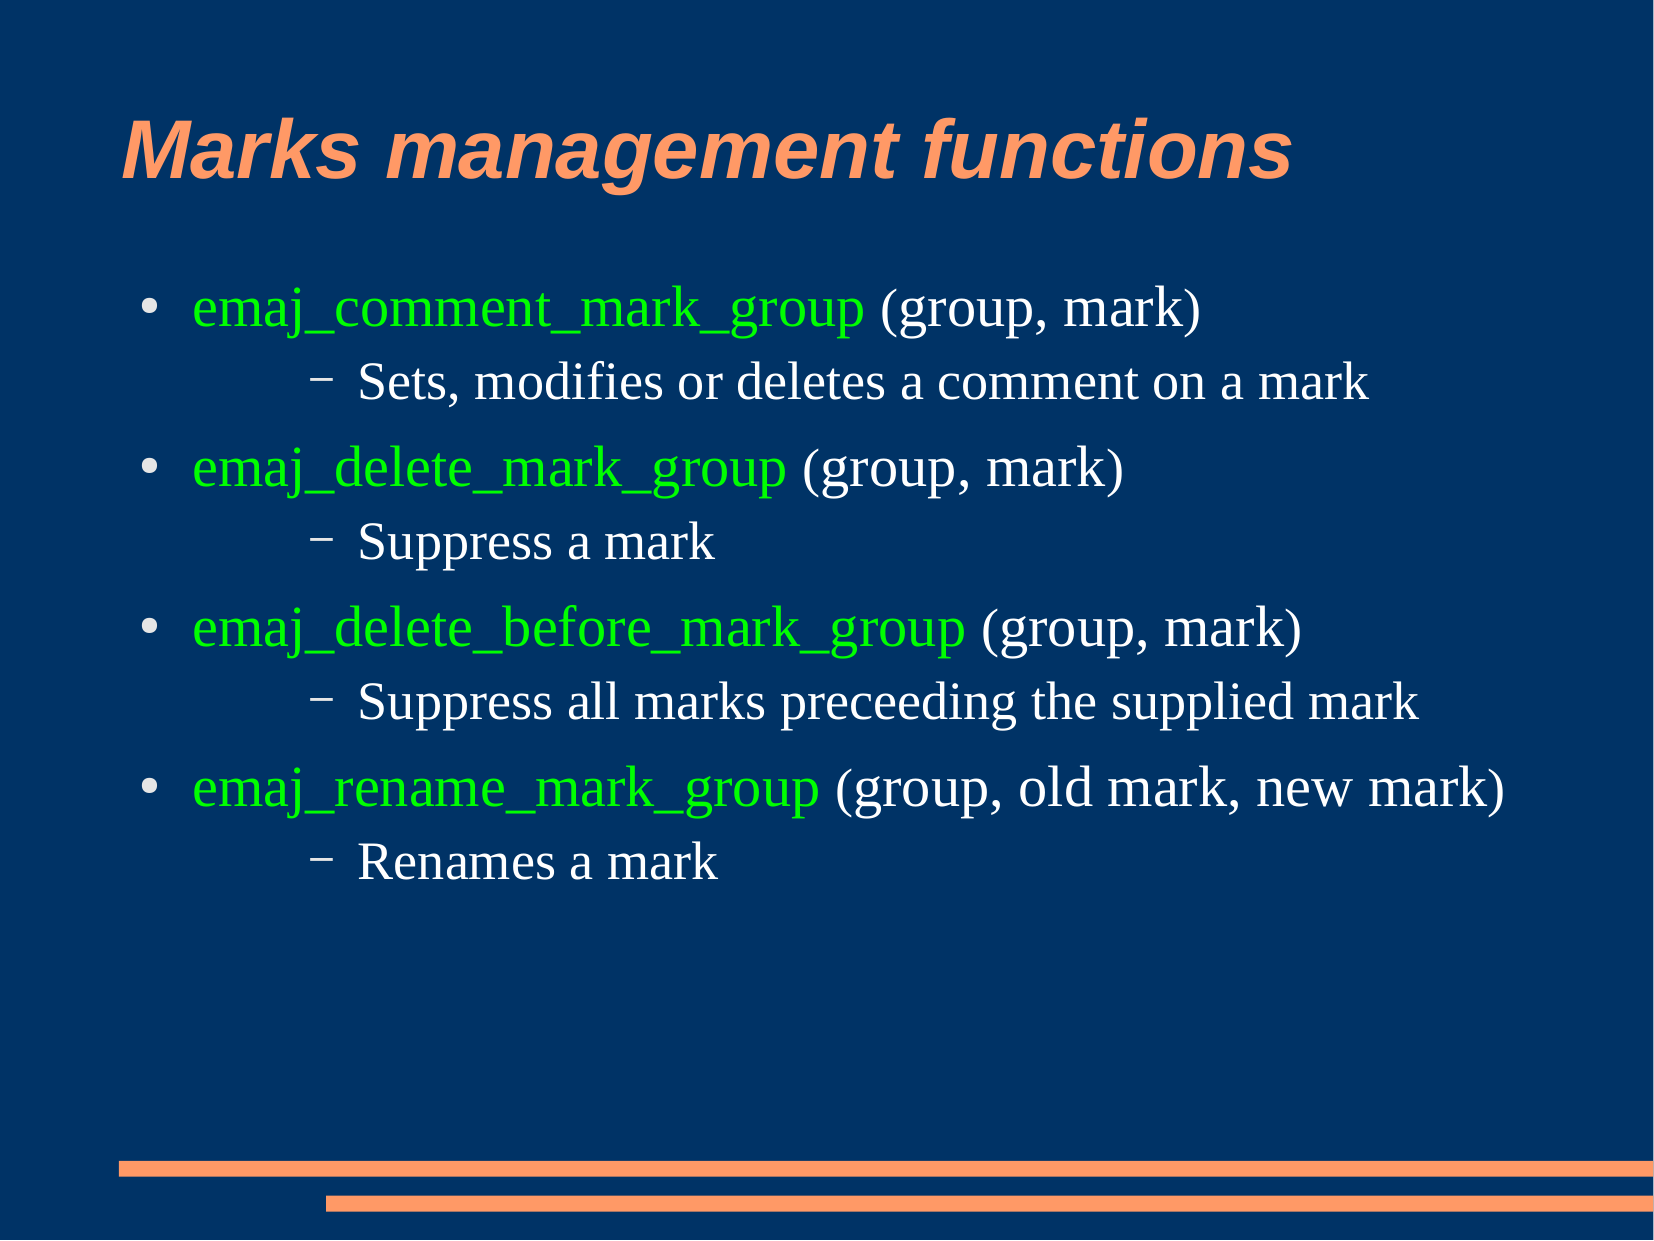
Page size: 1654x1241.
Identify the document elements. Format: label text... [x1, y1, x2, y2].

title Marks management functions [121, 53, 1534, 246]
list emaj_comment_mark_group (group, mark) Sets, modifies or deletes a comment on a mark emaj_delete_mark_group (group, mark) Suppress a mark emaj_delete_before_mark_group (group, mark) Suppress all marks preceeding the supplied mark emaj_rename_mark_group (group, old mark, new mark) Renames a mark [121, 274, 1561, 1070]
